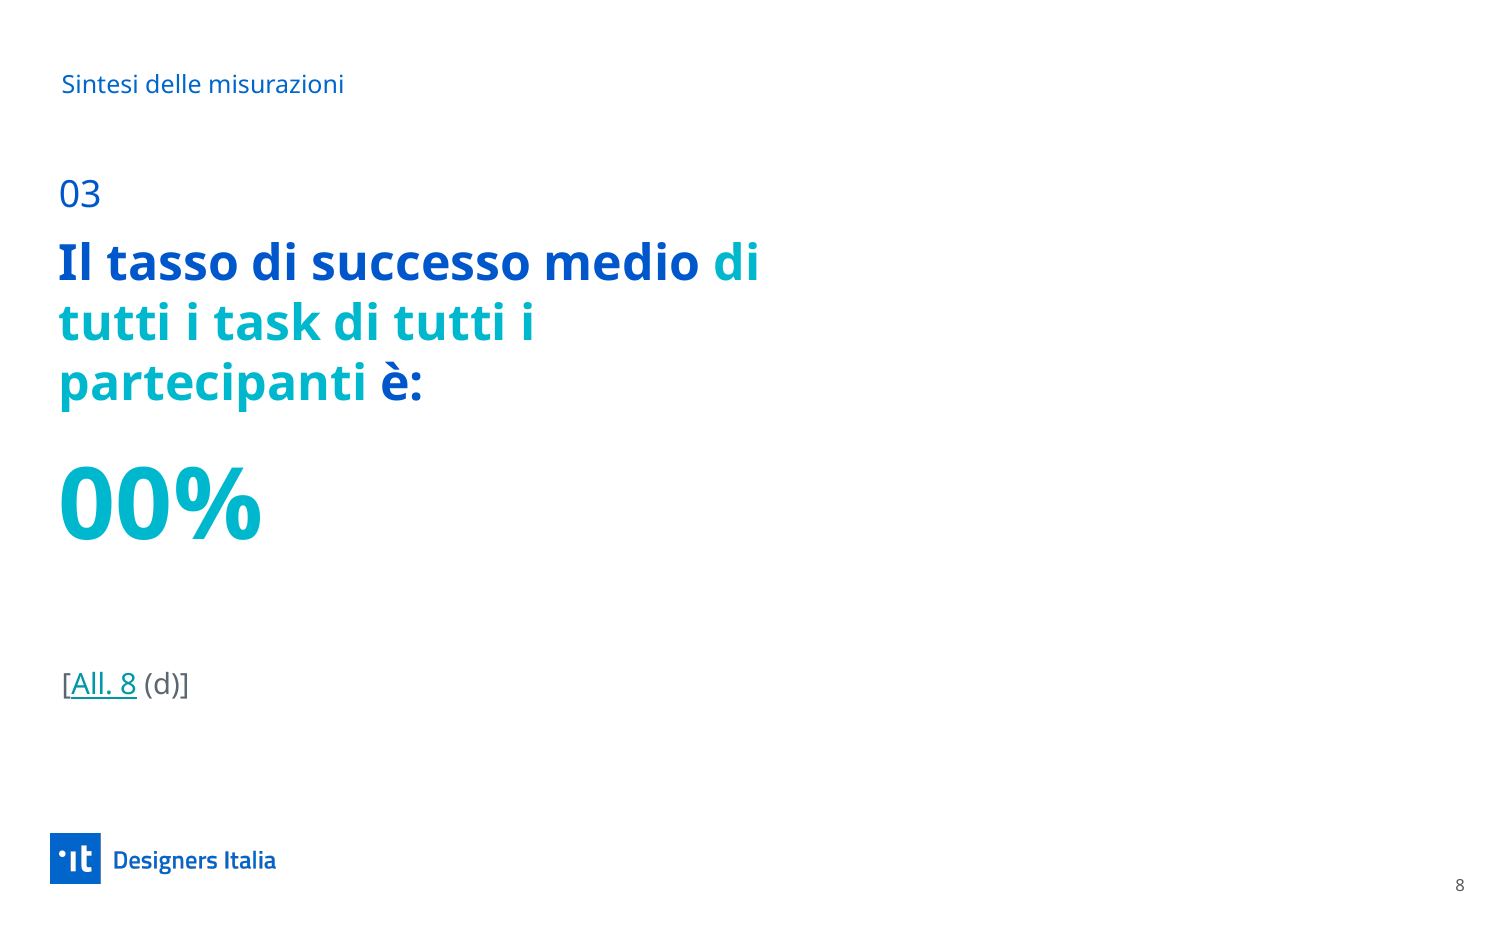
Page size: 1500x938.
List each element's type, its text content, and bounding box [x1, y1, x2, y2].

slide_number <number> [1389, 849, 1480, 922]
text_box [All. 8 (d)] [46, 659, 1009, 711]
picture [50, 833, 289, 884]
text_box 03 [43, 155, 405, 207]
text_box 03 [63, 183, 74, 205]
text_box Il tasso di successo medio di tutti i task di tutti i partecipanti è: [43, 215, 813, 360]
text_box 00% [43, 424, 756, 569]
text_box Sintesi delle misurazioni [46, 58, 684, 110]
